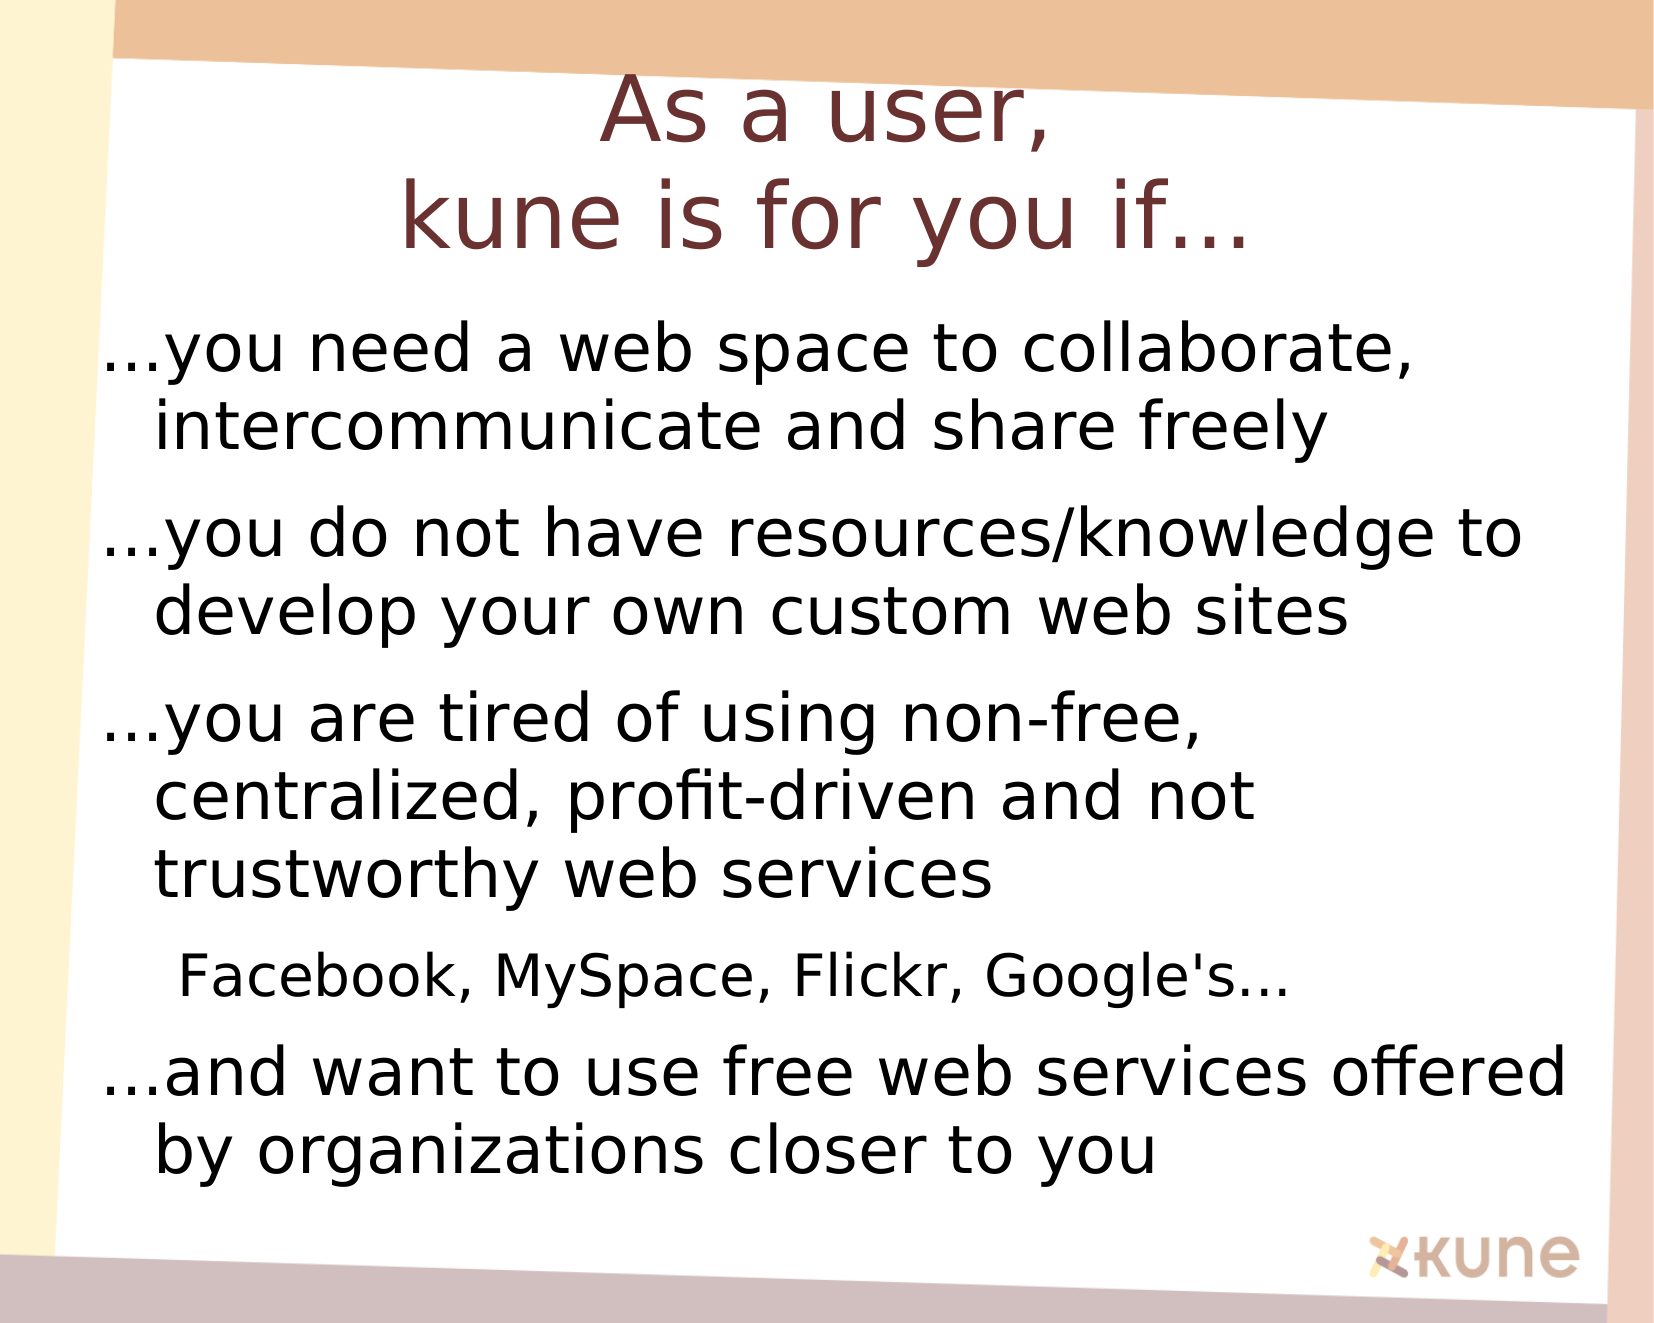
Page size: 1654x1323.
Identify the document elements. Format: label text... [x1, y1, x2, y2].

title As a user, kune is for you if... [82, 48, 1571, 278]
picture [0, 0, 1654, 1323]
list ...you need a web space to collaborate, intercommunicate and share freely ...you do not have resources/knowledge to develop your own custom web sites ...you are tired of using non-free, centralized, profit-driven and not trustworthy web services Facebook, MySpace, Flickr, Google's... ...and want to use free web services offered by organizations closer to you [82, 309, 1571, 1249]
